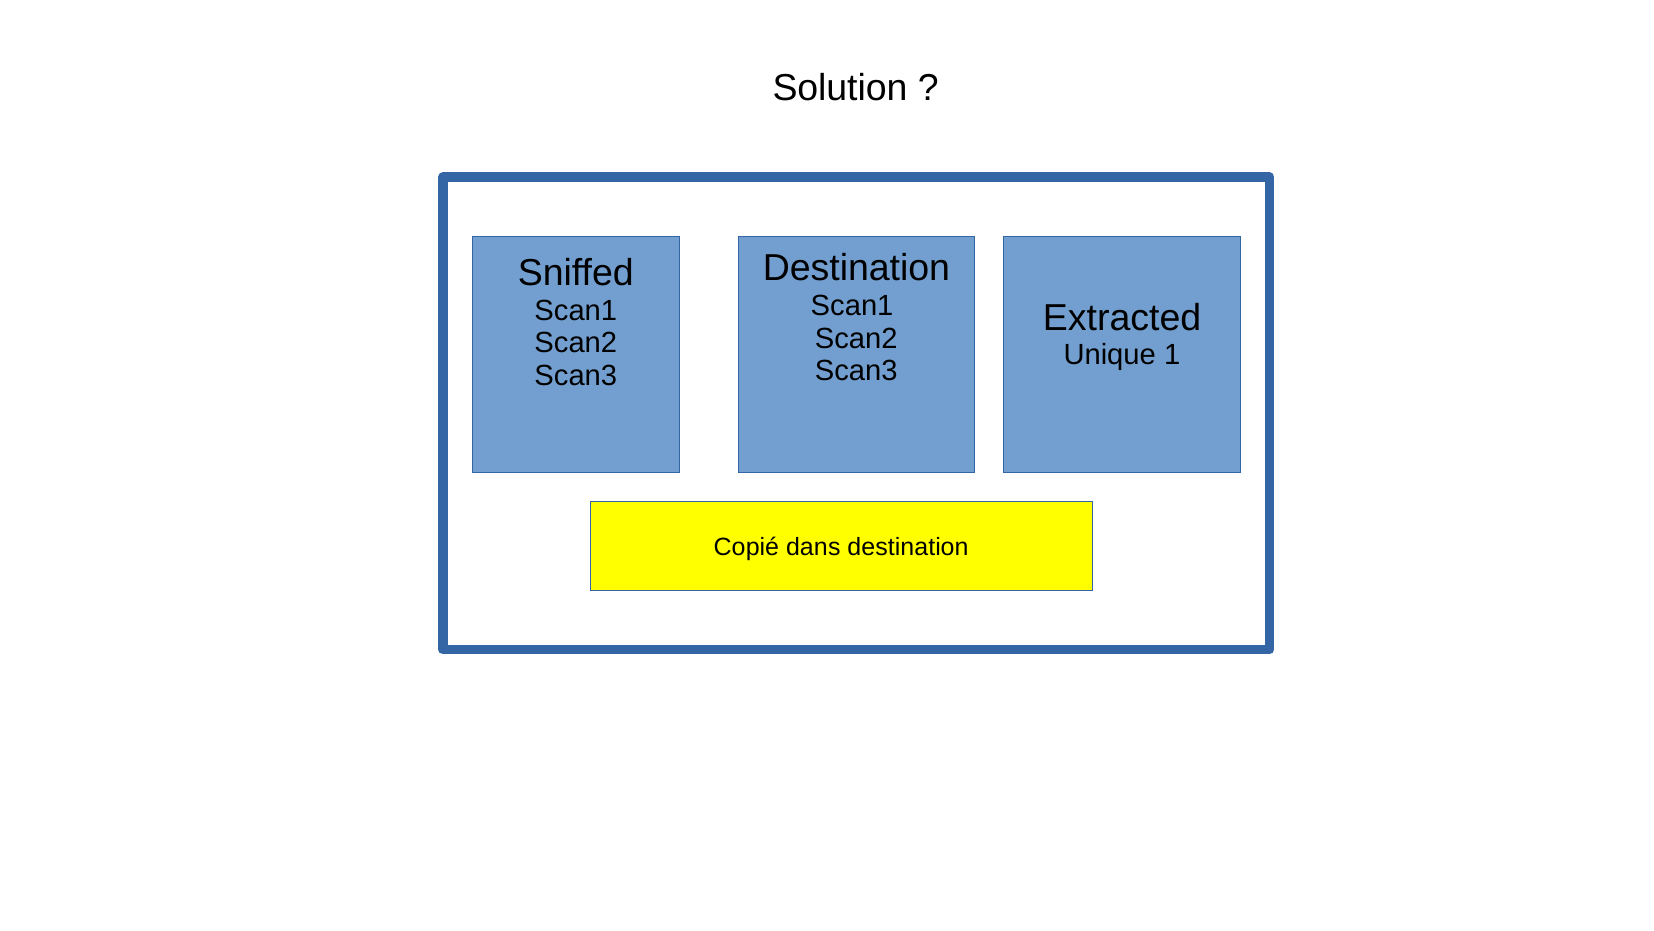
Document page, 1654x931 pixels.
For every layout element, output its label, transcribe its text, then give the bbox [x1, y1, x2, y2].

text_box [442, 177, 1270, 650]
text_box Solution ? [620, 59, 1092, 124]
text_box Copié dans destination [590, 501, 1093, 591]
